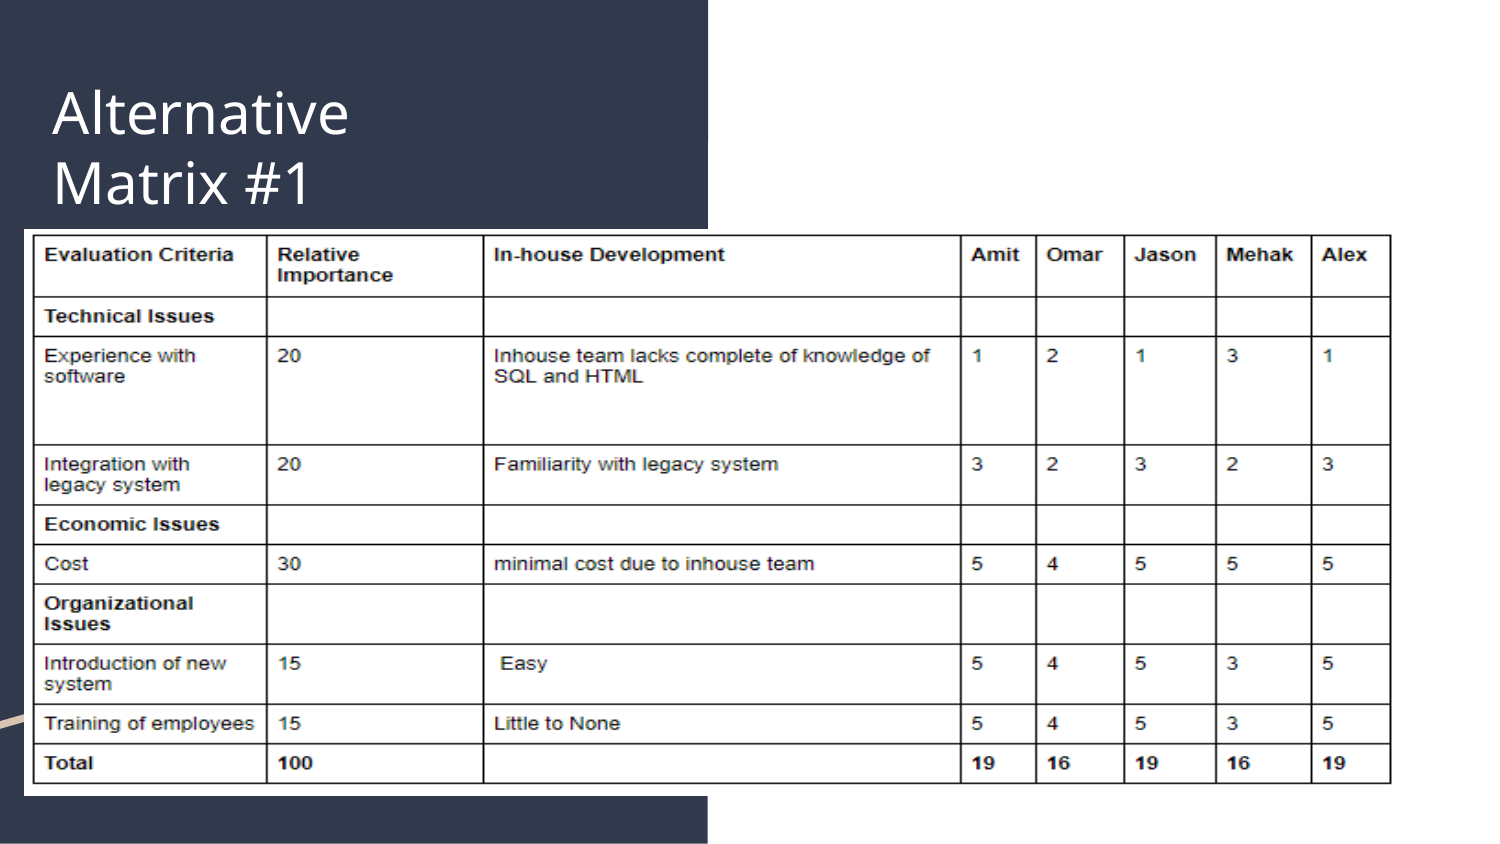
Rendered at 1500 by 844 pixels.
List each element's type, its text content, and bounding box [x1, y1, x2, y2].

title Alternative Matrix #1 [37, 61, 410, 229]
picture [24, 229, 1401, 796]
